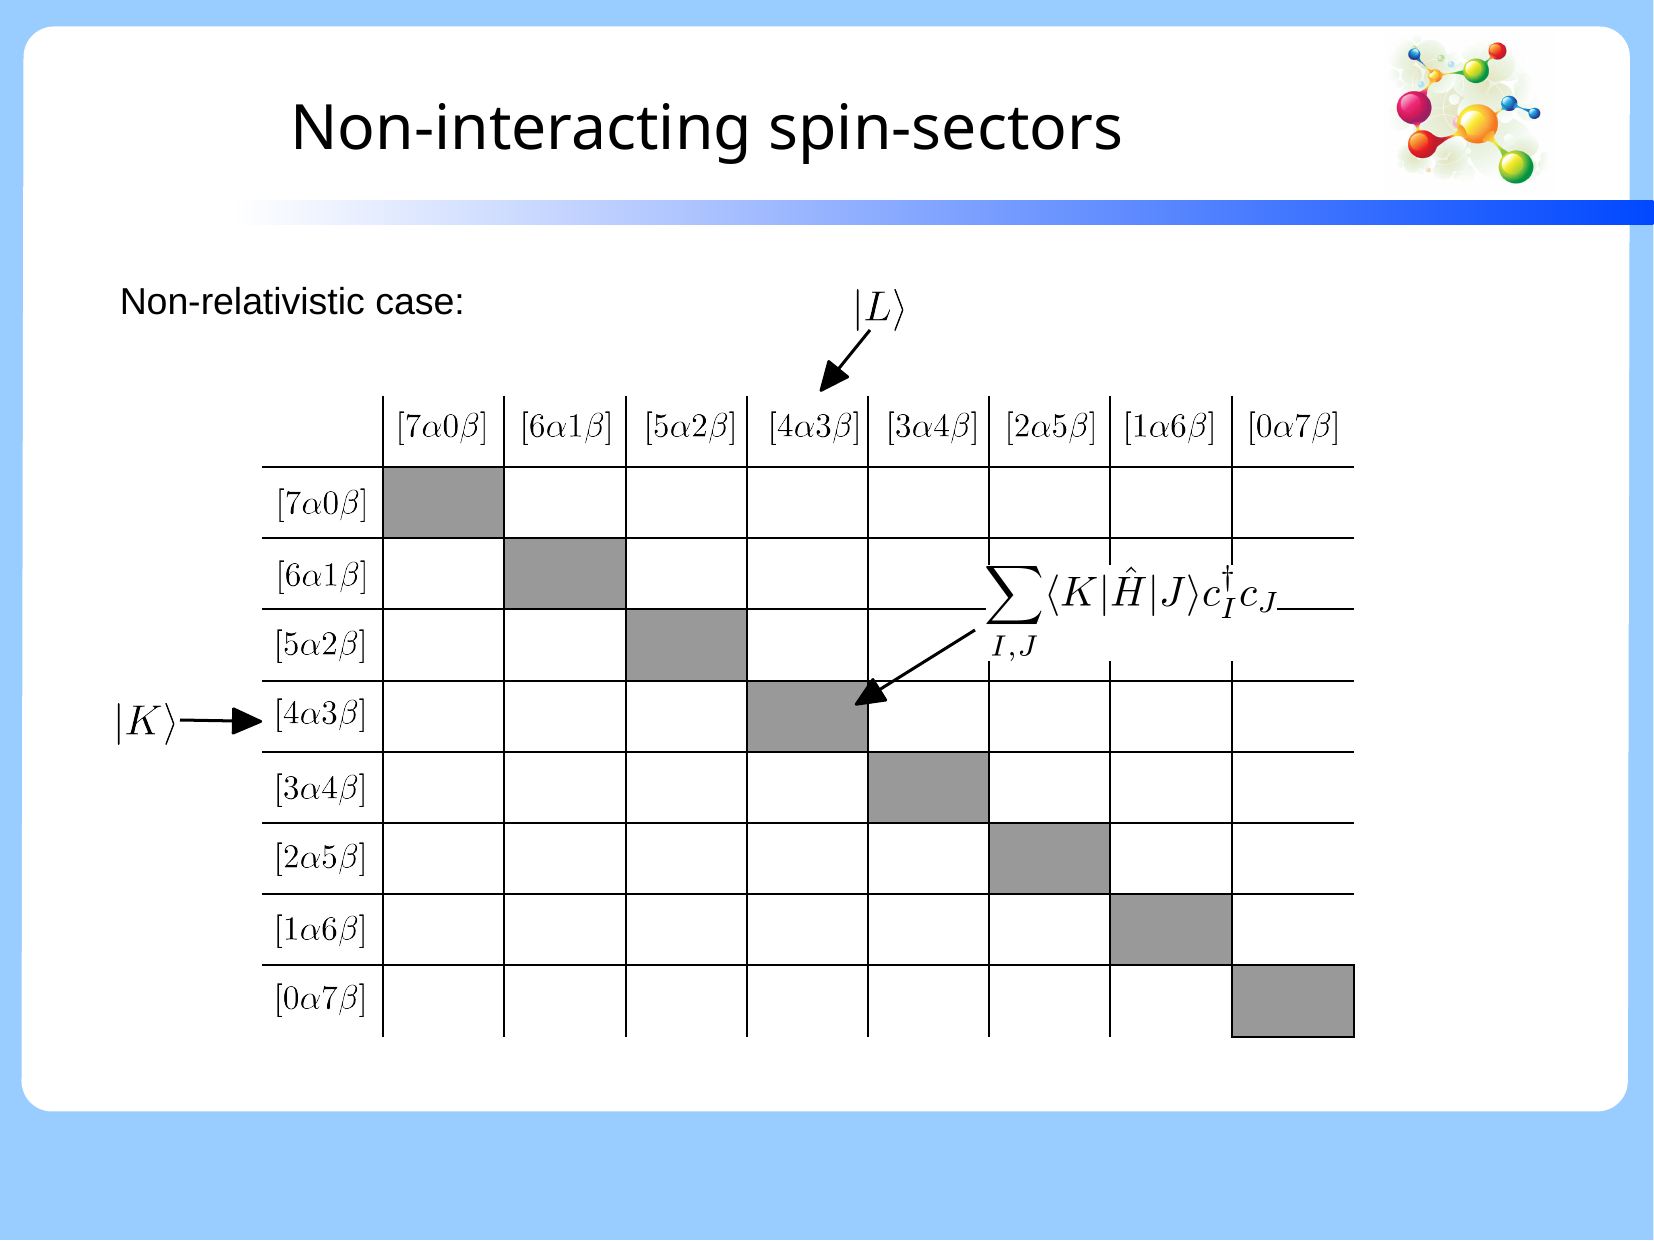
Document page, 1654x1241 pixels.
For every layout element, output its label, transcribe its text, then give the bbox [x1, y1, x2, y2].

table_header [262, 396, 382, 466]
table_cell [877, 682, 887, 686]
picture [986, 565, 1277, 661]
table_cell [505, 539, 625, 608]
table_cell [384, 895, 503, 964]
table_cell [1233, 468, 1354, 537]
picture [1126, 411, 1213, 445]
table_cell [748, 682, 867, 751]
table_cell [505, 468, 625, 537]
picture [277, 914, 364, 948]
table_cell [1111, 824, 1231, 893]
table_cell [262, 539, 382, 608]
table_cell [990, 966, 1109, 1037]
table_header [990, 396, 1109, 466]
table_cell [262, 610, 382, 680]
table_cell [869, 682, 988, 751]
table_cell [748, 824, 867, 893]
picture [1008, 411, 1094, 445]
table_cell [627, 539, 746, 608]
picture [856, 288, 904, 331]
table_header [1233, 396, 1354, 466]
table_cell [262, 468, 382, 537]
table_cell [990, 539, 1109, 565]
table_cell [505, 682, 625, 751]
table_cell [384, 682, 503, 751]
picture [277, 629, 364, 663]
picture [117, 702, 175, 745]
table_cell [384, 753, 503, 822]
table_cell [869, 610, 988, 680]
picture [279, 488, 365, 522]
table_cell [627, 753, 746, 822]
table_cell [505, 753, 625, 822]
picture [771, 411, 858, 445]
table_cell [627, 966, 746, 1037]
table_cell [262, 753, 382, 822]
table_cell [262, 682, 382, 751]
table_cell [1111, 468, 1231, 537]
table_cell [748, 539, 867, 608]
table_cell [384, 610, 503, 680]
picture [277, 698, 364, 732]
picture [399, 411, 485, 445]
picture [1382, 29, 1556, 195]
table_cell [1233, 824, 1354, 893]
table_cell [1233, 966, 1353, 1036]
table_cell [1111, 661, 1231, 680]
table_cell [748, 895, 867, 964]
table_header [627, 396, 746, 466]
picture [647, 411, 734, 445]
table_cell [1233, 895, 1354, 964]
table_cell [990, 682, 1109, 751]
table_cell [869, 539, 988, 608]
list [82, 277, 1571, 1069]
table_cell [1111, 895, 1231, 964]
table_cell [990, 753, 1109, 822]
table_cell [869, 824, 988, 893]
table_cell [627, 610, 746, 680]
table_cell [1111, 966, 1231, 1037]
table_cell [990, 824, 1109, 893]
table_header [748, 396, 867, 466]
table_cell [869, 753, 988, 822]
table_cell [748, 753, 867, 822]
picture [889, 411, 976, 445]
table_cell [627, 895, 746, 964]
table_cell [869, 468, 988, 537]
table_cell [748, 468, 867, 537]
table_cell [384, 824, 503, 893]
table_cell [990, 468, 1109, 537]
table_cell [384, 468, 503, 537]
table_header [505, 396, 625, 466]
text_box Non-relativistic case: [105, 273, 1291, 331]
table_cell [505, 966, 625, 1037]
table_cell [262, 824, 382, 893]
table_cell [1111, 539, 1231, 565]
table_cell [748, 610, 867, 680]
table_cell [748, 966, 867, 1037]
table_cell [990, 661, 1109, 680]
picture [1250, 411, 1337, 445]
table_cell [262, 966, 382, 1037]
picture [277, 842, 364, 876]
table_cell [1233, 539, 1354, 608]
picture [277, 773, 364, 807]
title Non-interacting spin-sectors [82, 49, 1332, 201]
table_cell [384, 539, 503, 608]
table_cell [869, 966, 988, 1037]
table_header [384, 396, 503, 466]
picture [277, 983, 364, 1017]
table_cell [505, 895, 625, 964]
table_header [869, 396, 988, 466]
table_cell [627, 824, 746, 893]
table_cell [990, 895, 1109, 964]
table_cell [627, 468, 746, 537]
table_cell [869, 895, 988, 964]
table_cell [505, 824, 625, 893]
table_cell [384, 966, 503, 1037]
table_cell [627, 682, 746, 751]
table_cell [1111, 753, 1231, 822]
table_cell [262, 895, 382, 964]
table_cell [1111, 682, 1231, 751]
table_header [1111, 396, 1231, 466]
picture [523, 411, 610, 445]
picture [279, 560, 365, 594]
table_cell [1233, 610, 1354, 680]
table_cell [505, 610, 625, 680]
table_cell [1233, 682, 1354, 751]
table_cell [1233, 753, 1354, 822]
